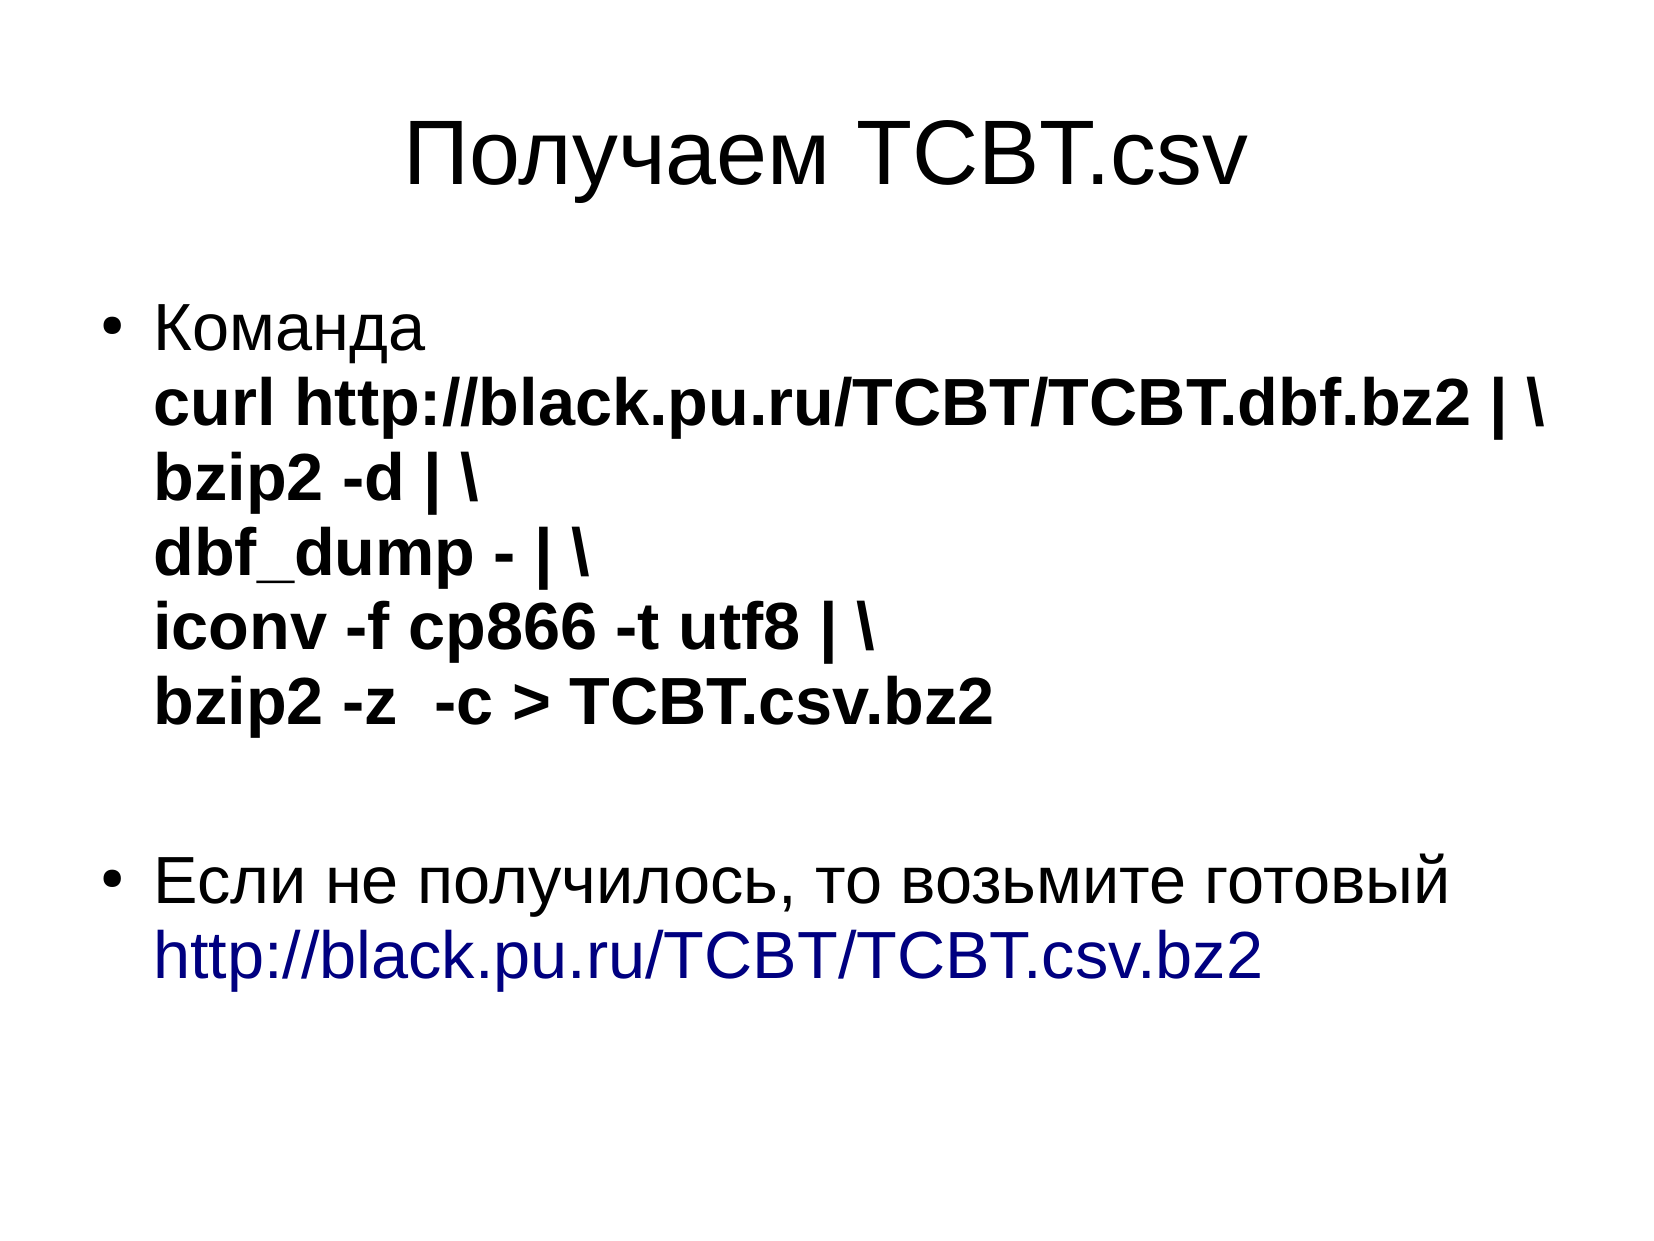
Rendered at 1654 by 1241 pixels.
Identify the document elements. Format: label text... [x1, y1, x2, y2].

list Команда curl http://black.pu.ru/TCBT/TCBT.dbf.bz2 | \ bzip2 -d | \ dbf_dump - | \ iconv -f cp866 -t utf8 | \ bzip2 -z -c > TCBT.csv.bz2 Если не получилось, то возьмите готовый http://black.pu.ru/TCBT/TCBT.csv.bz2 [82, 290, 1571, 1010]
title Получаем TCBT.csv [82, 49, 1571, 257]
